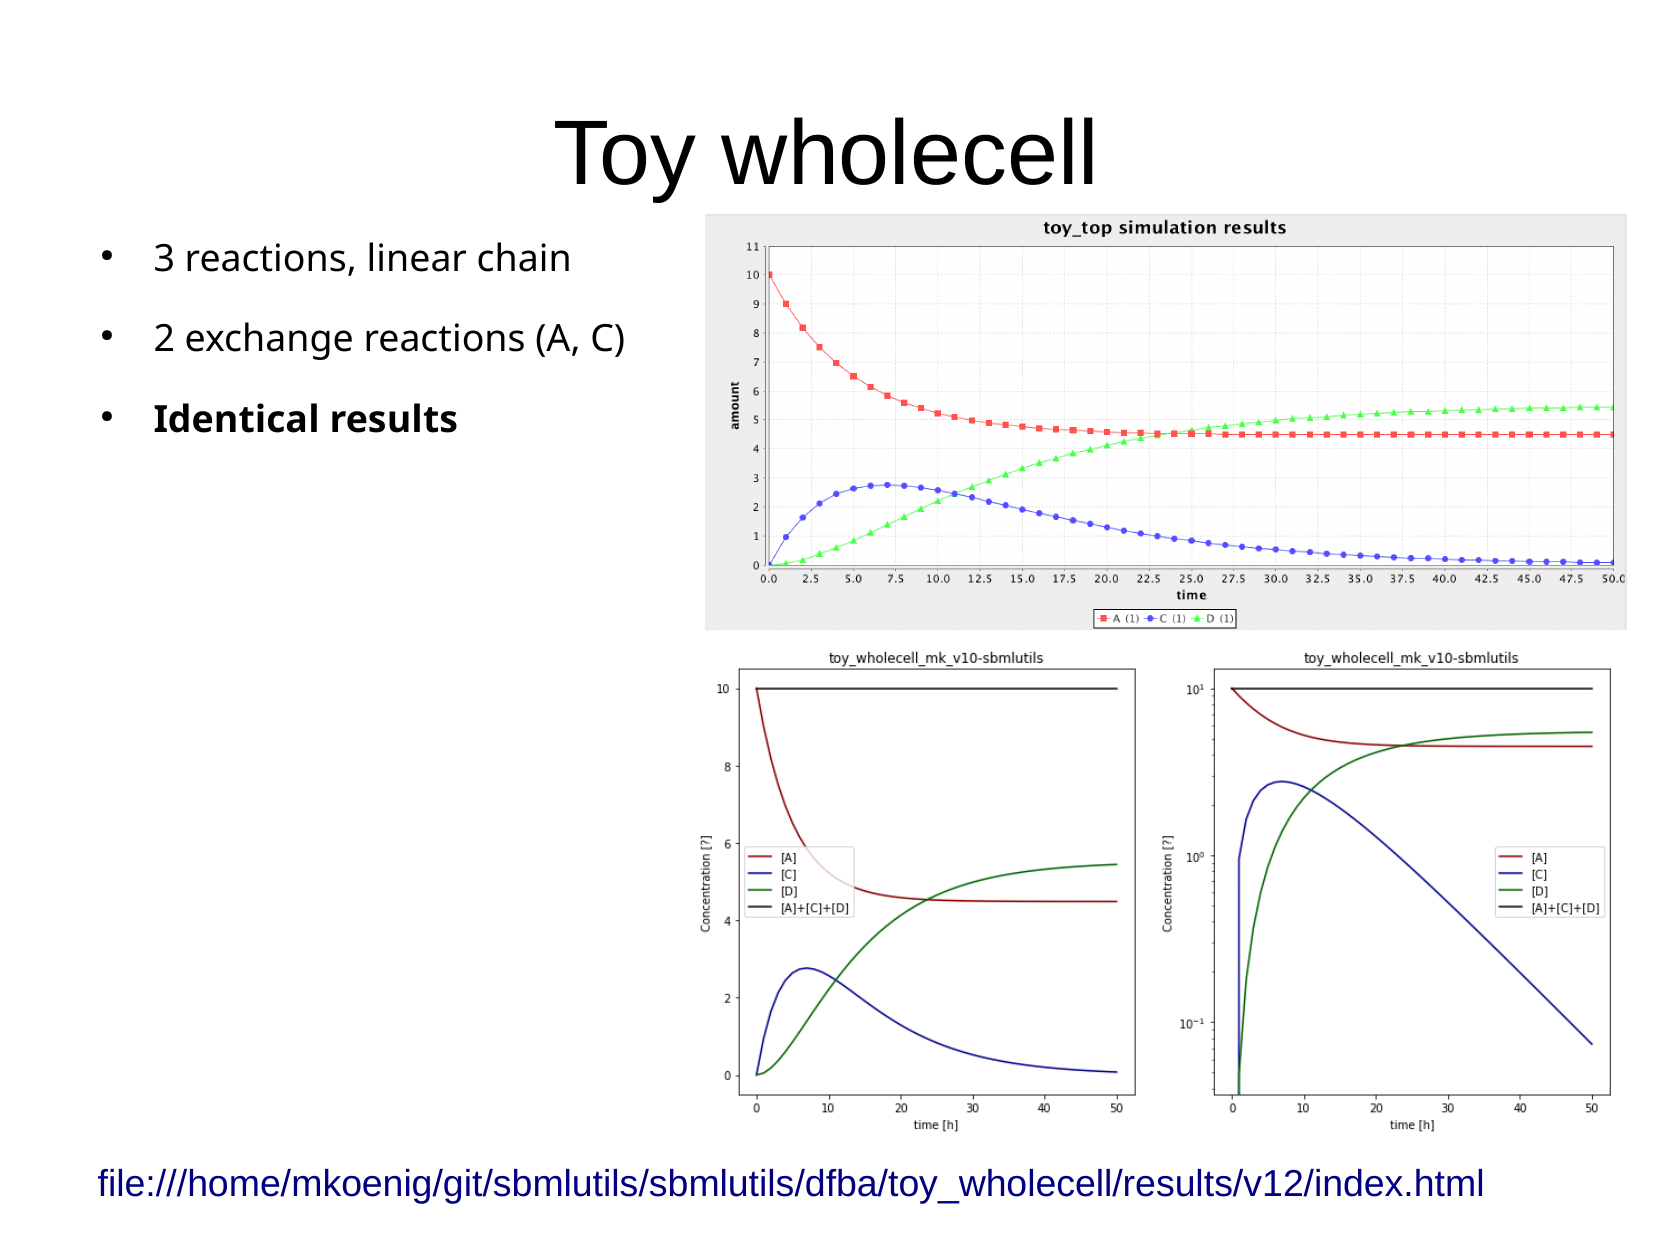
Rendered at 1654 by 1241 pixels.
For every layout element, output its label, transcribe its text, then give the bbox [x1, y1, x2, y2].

title Toy wholecell [82, 49, 1571, 257]
picture [705, 214, 1627, 631]
list 3 reactions, linear chain 2 exchange reactions (A, C) Identical results [82, 231, 646, 951]
picture [693, 644, 1621, 1137]
text_box file:///home/mkoenig/git/sbmlutils/sbmlutils/dfba/toy_wholecell/results/v12/index.html [82, 1155, 1501, 1212]
